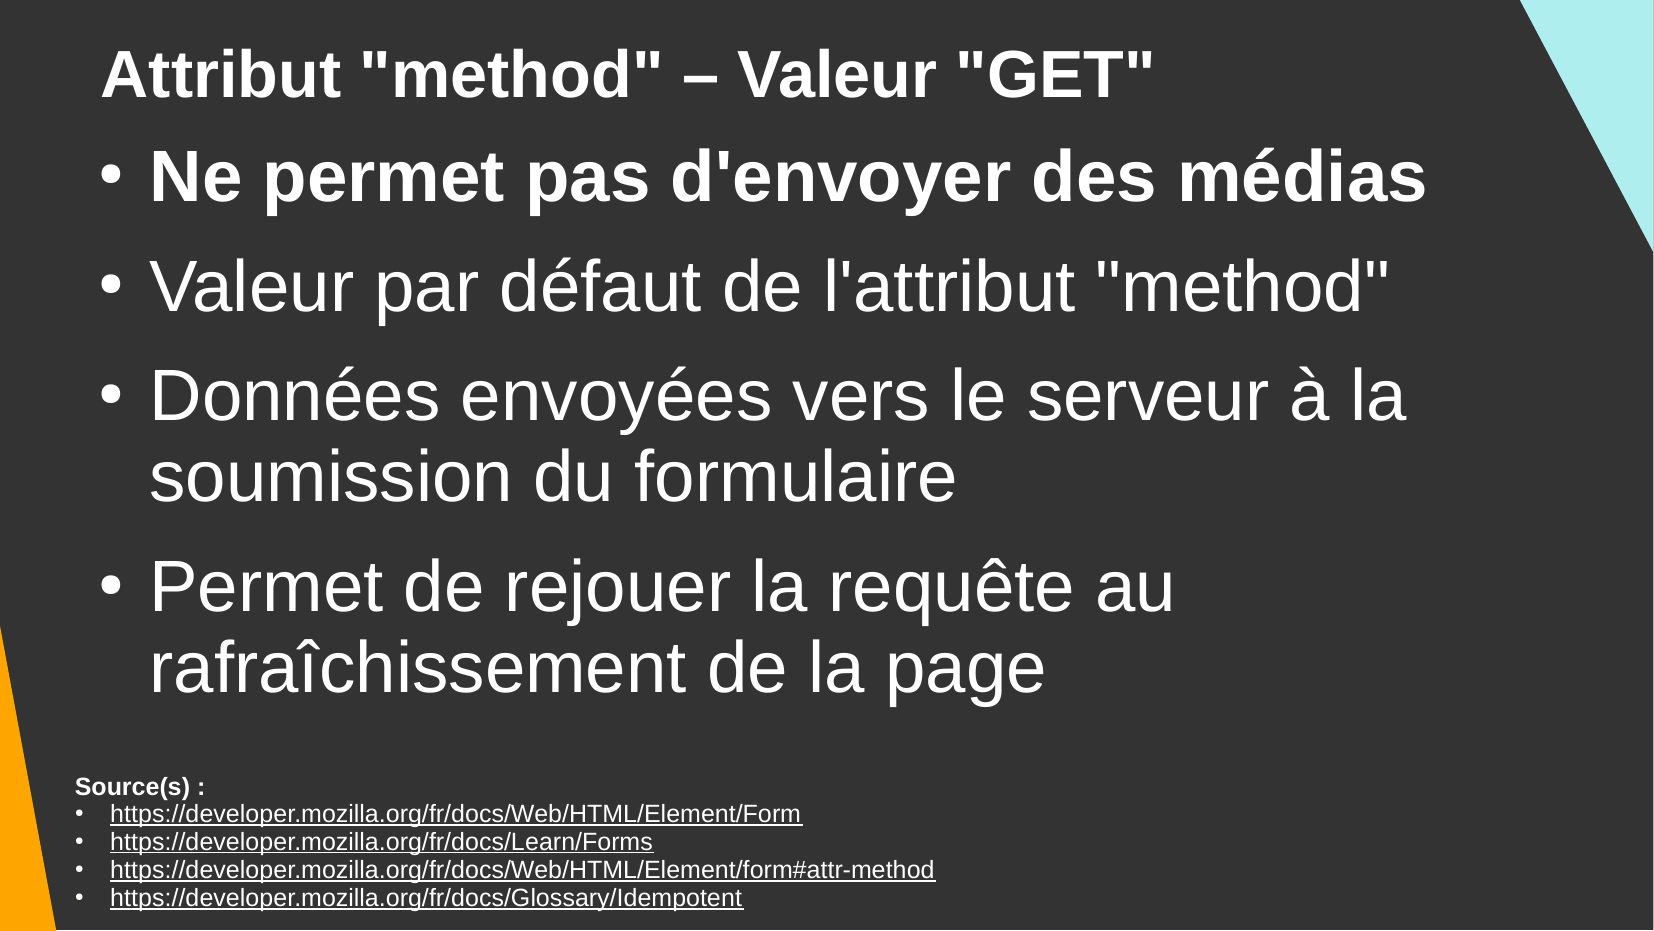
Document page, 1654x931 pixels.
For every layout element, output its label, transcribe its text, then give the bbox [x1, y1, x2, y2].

title Attribut "method" – Valeur "GET" [82, 37, 1571, 114]
text_box Source(s) : https://developer.mozilla.org/fr/docs/Web/HTML/Element/Form https://developer.mozilla.org/fr/docs/Learn/Forms https://developer.mozilla.org/fr/docs/Web/HTML/Element/form#attr-method https://developer.mozilla.org/fr/docs/Glossary/Idempotent [60, 764, 1546, 920]
list Ne permet pas d'envoyer des médias Valeur par défaut de l'attribut "method" Données envoyées vers le serveur à la soumission du formulaire Permet de rejouer la requête au rafraîchissement de la page [80, 135, 1605, 709]
text_box [1519, 0, 1654, 254]
text_box [0, 625, 57, 931]
